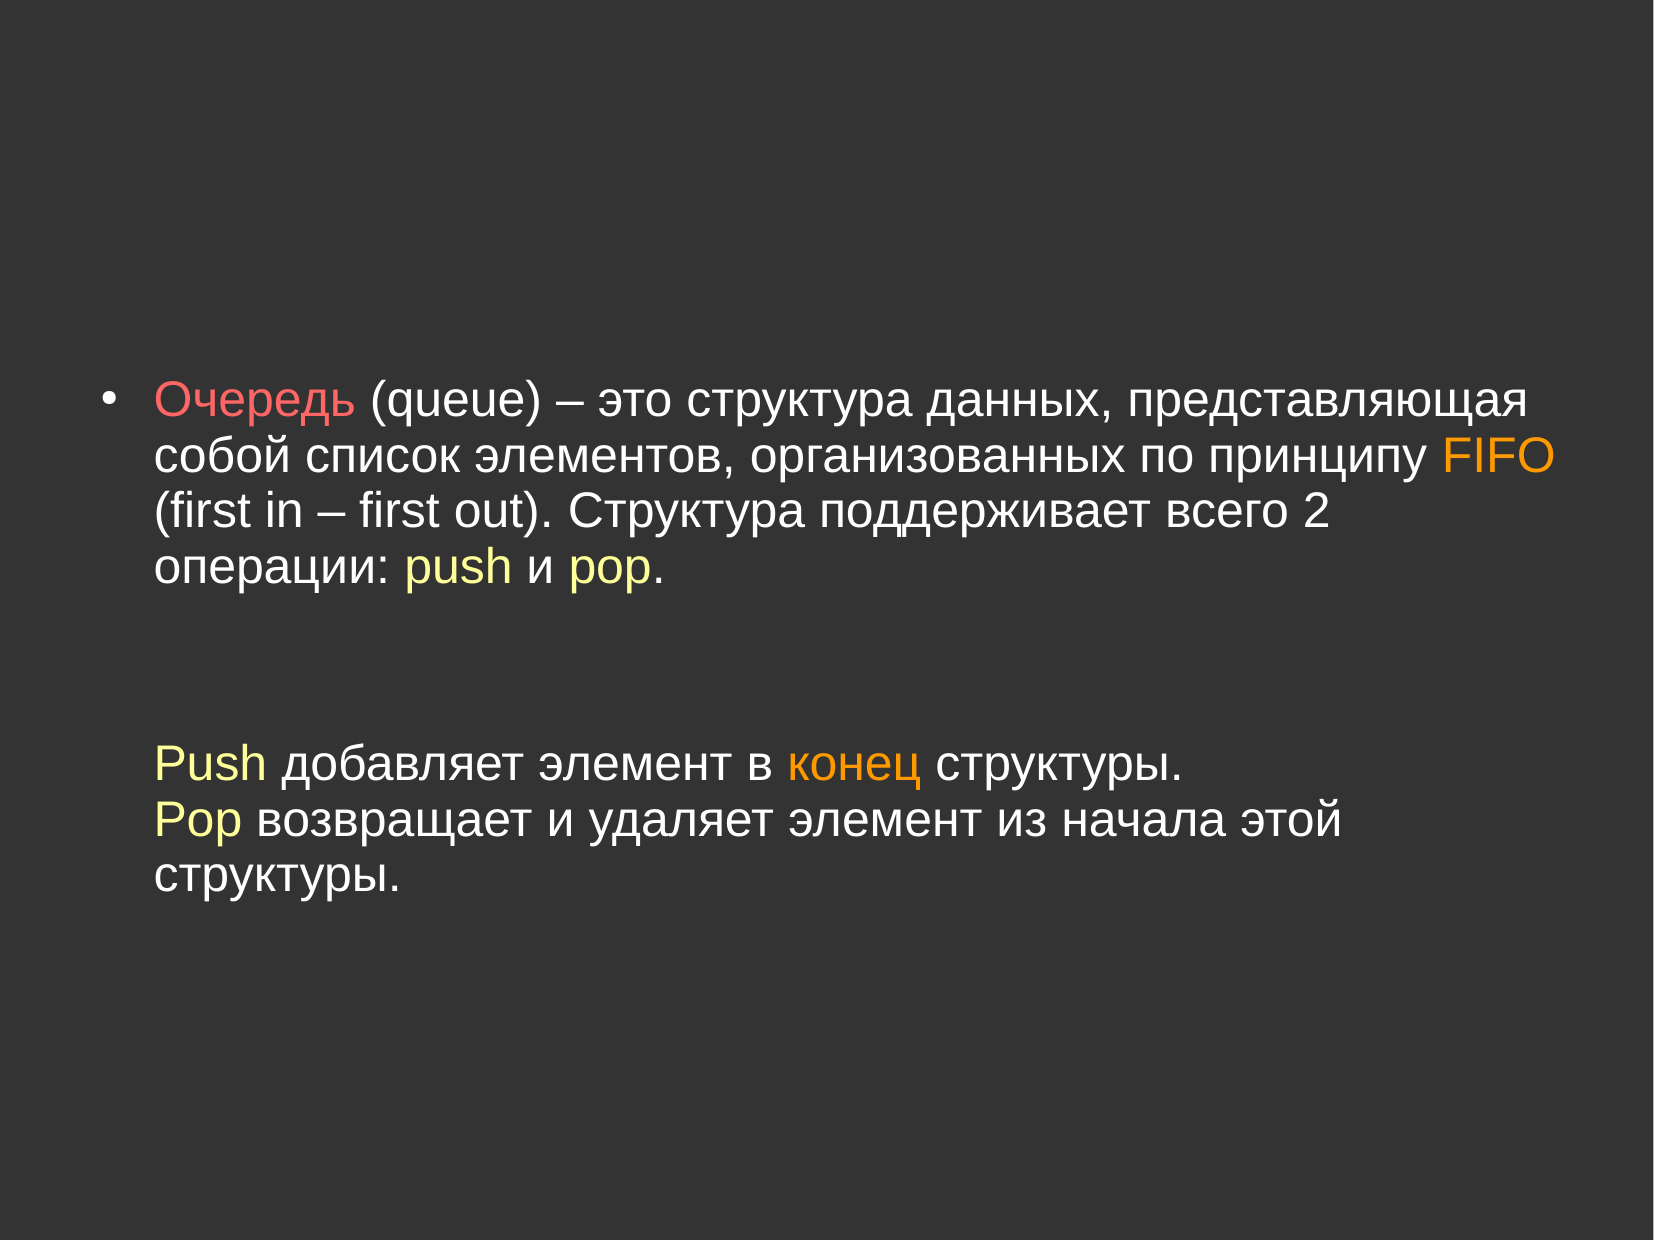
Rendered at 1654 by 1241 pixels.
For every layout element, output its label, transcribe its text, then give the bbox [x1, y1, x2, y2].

list Очередь (queue) – это структура данных, представляющая собой список элементов, организованных по принципу FIFO (first in – first out). Структура поддерживает всего 2 операции: push и pop. Push добавляет элемент в конец структуры. Pop возвращает и удаляет элемент из начала этой структуры. [82, 285, 1571, 1006]
